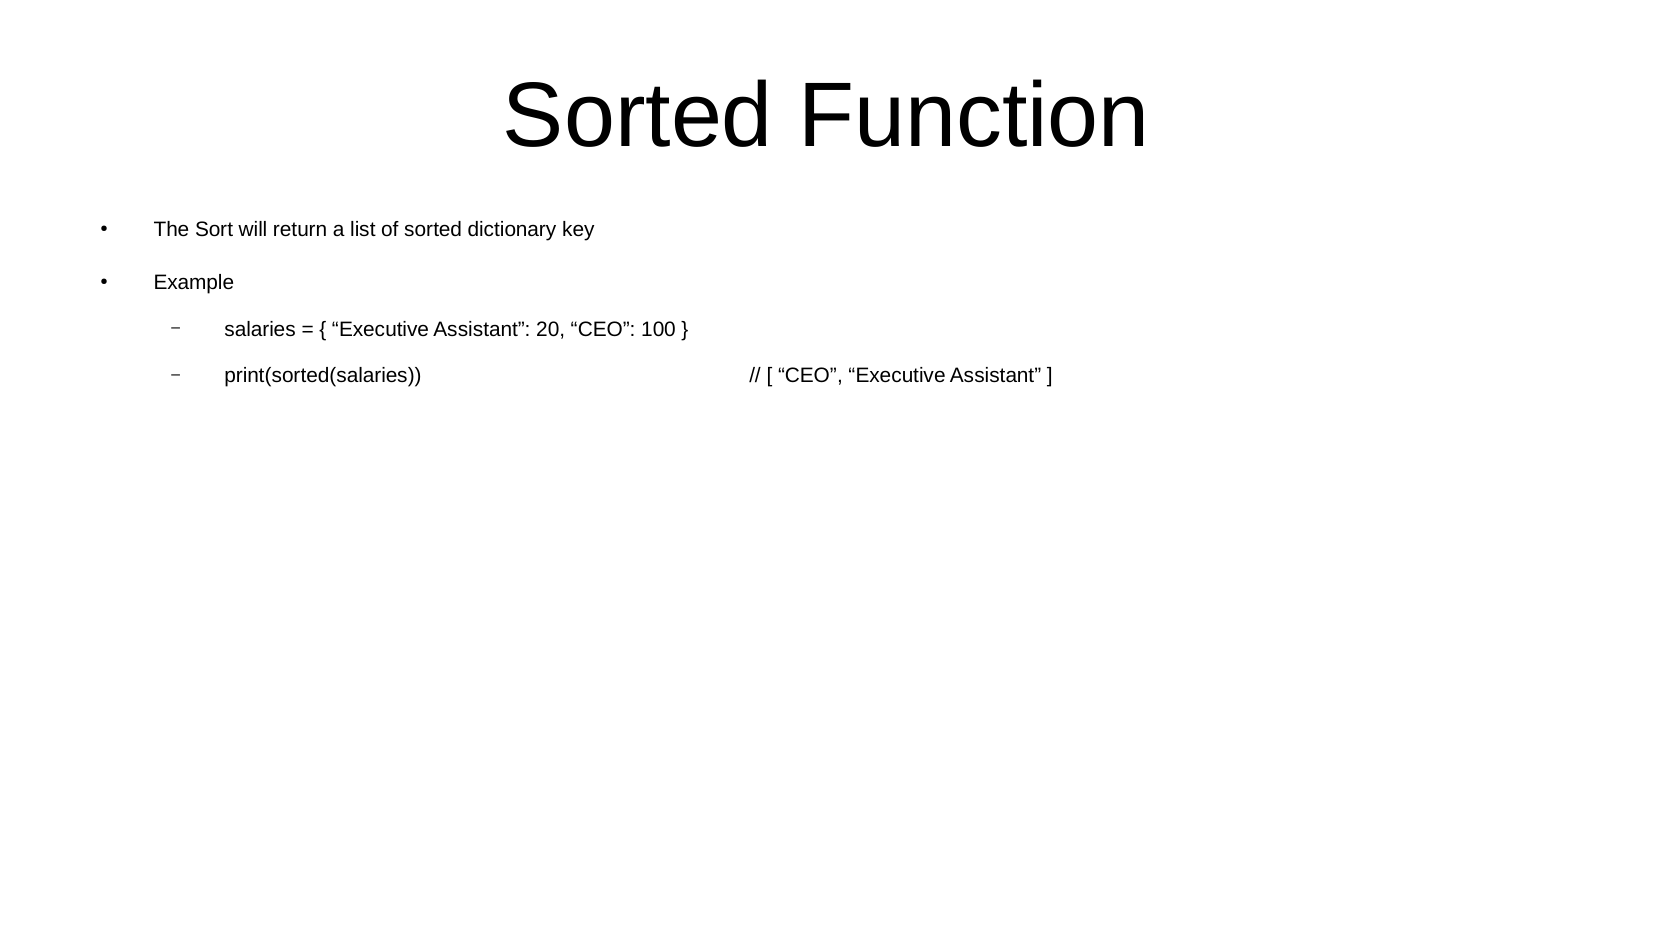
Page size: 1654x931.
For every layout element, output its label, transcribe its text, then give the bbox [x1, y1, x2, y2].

title Sorted Function [82, 37, 1571, 193]
list The Sort will return a list of sorted dictionary key Example salaries = { “Executive Assistant”: 20, “CEO”: 100 } print(sorted(salaries)) // [ “CEO”, “Executive Assistant” ] [82, 217, 1571, 758]
